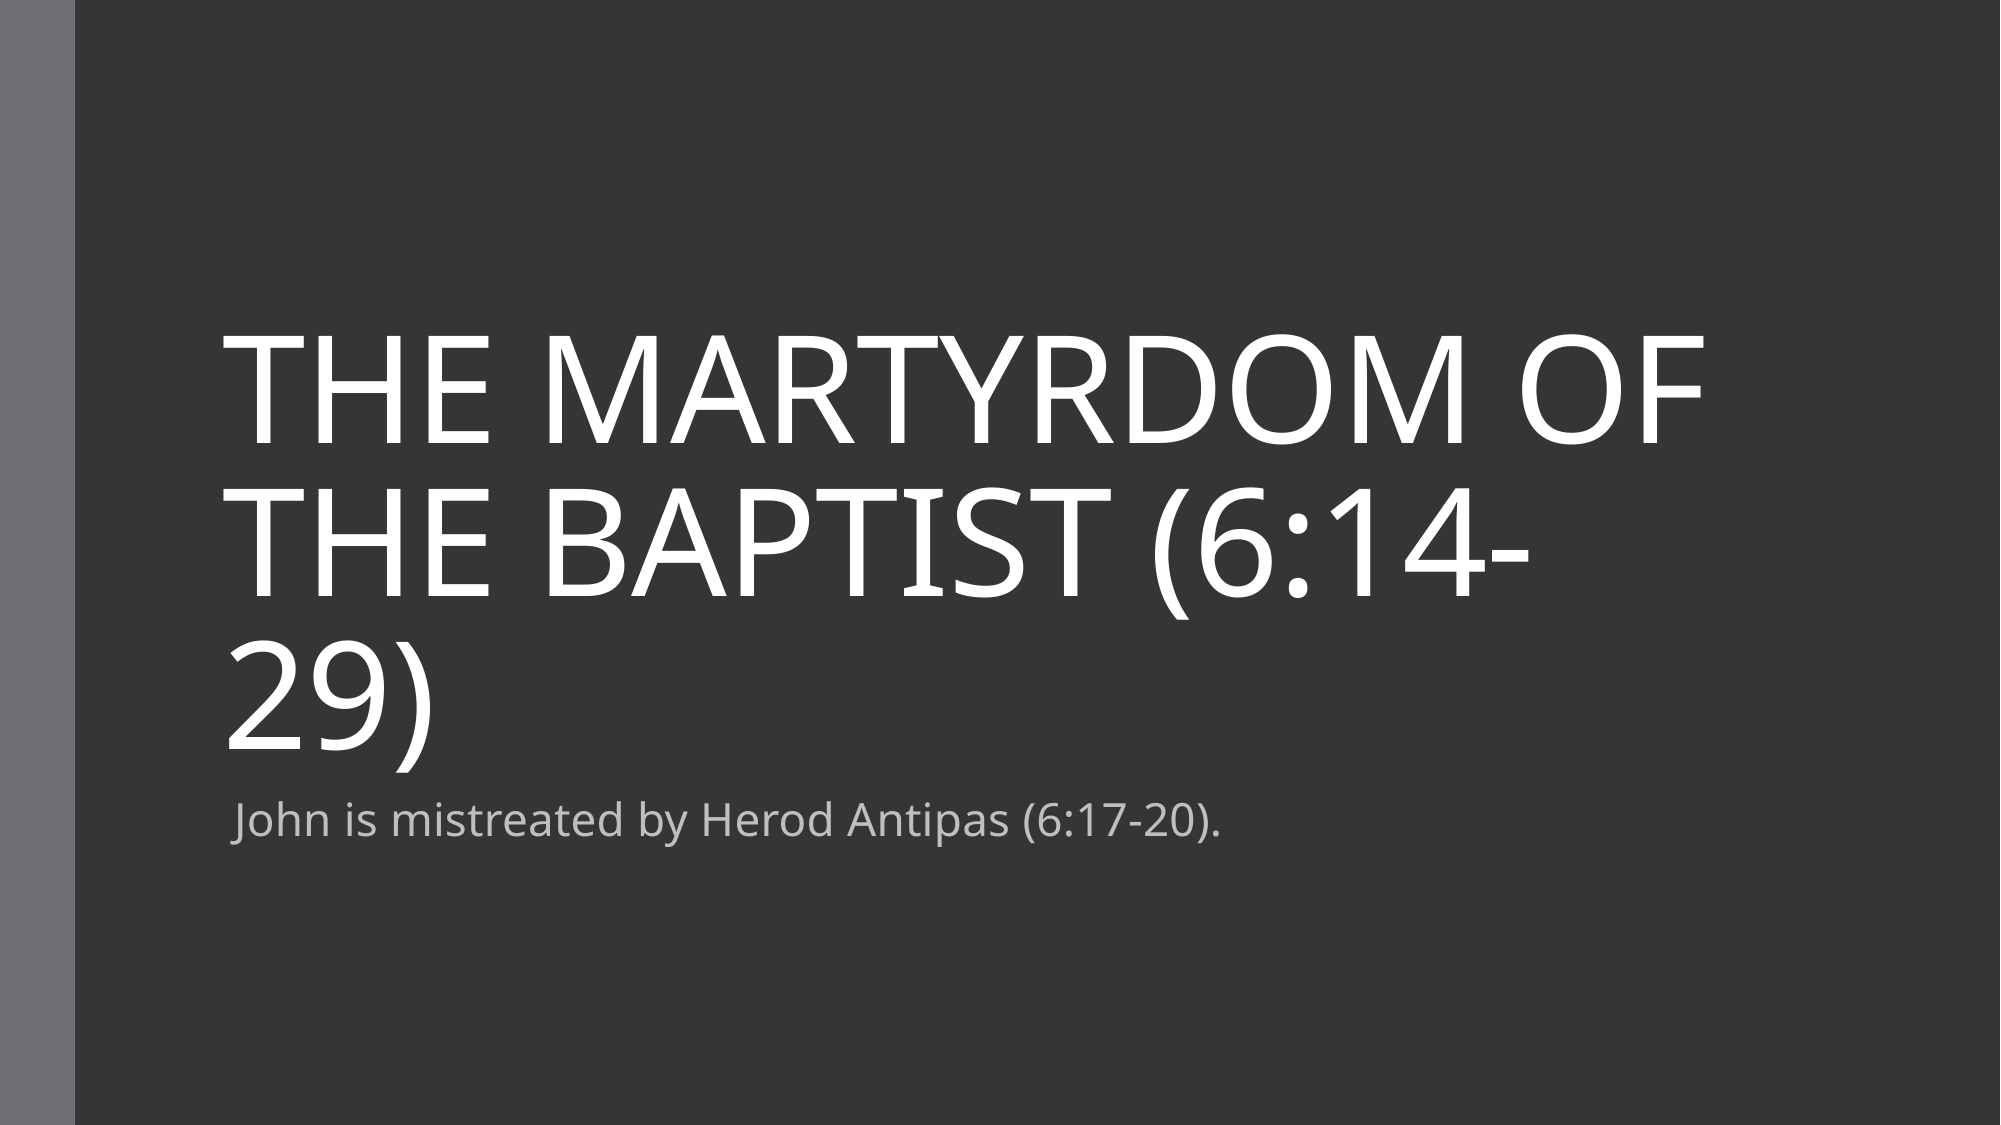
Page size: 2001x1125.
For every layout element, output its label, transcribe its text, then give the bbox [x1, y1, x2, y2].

subtitle John is mistreated by Herod Antipas (6:17-20). [206, 787, 1752, 1066]
title THE MARTYRDOM OF THE BAPTIST (6:14-29) [206, 124, 1752, 787]
